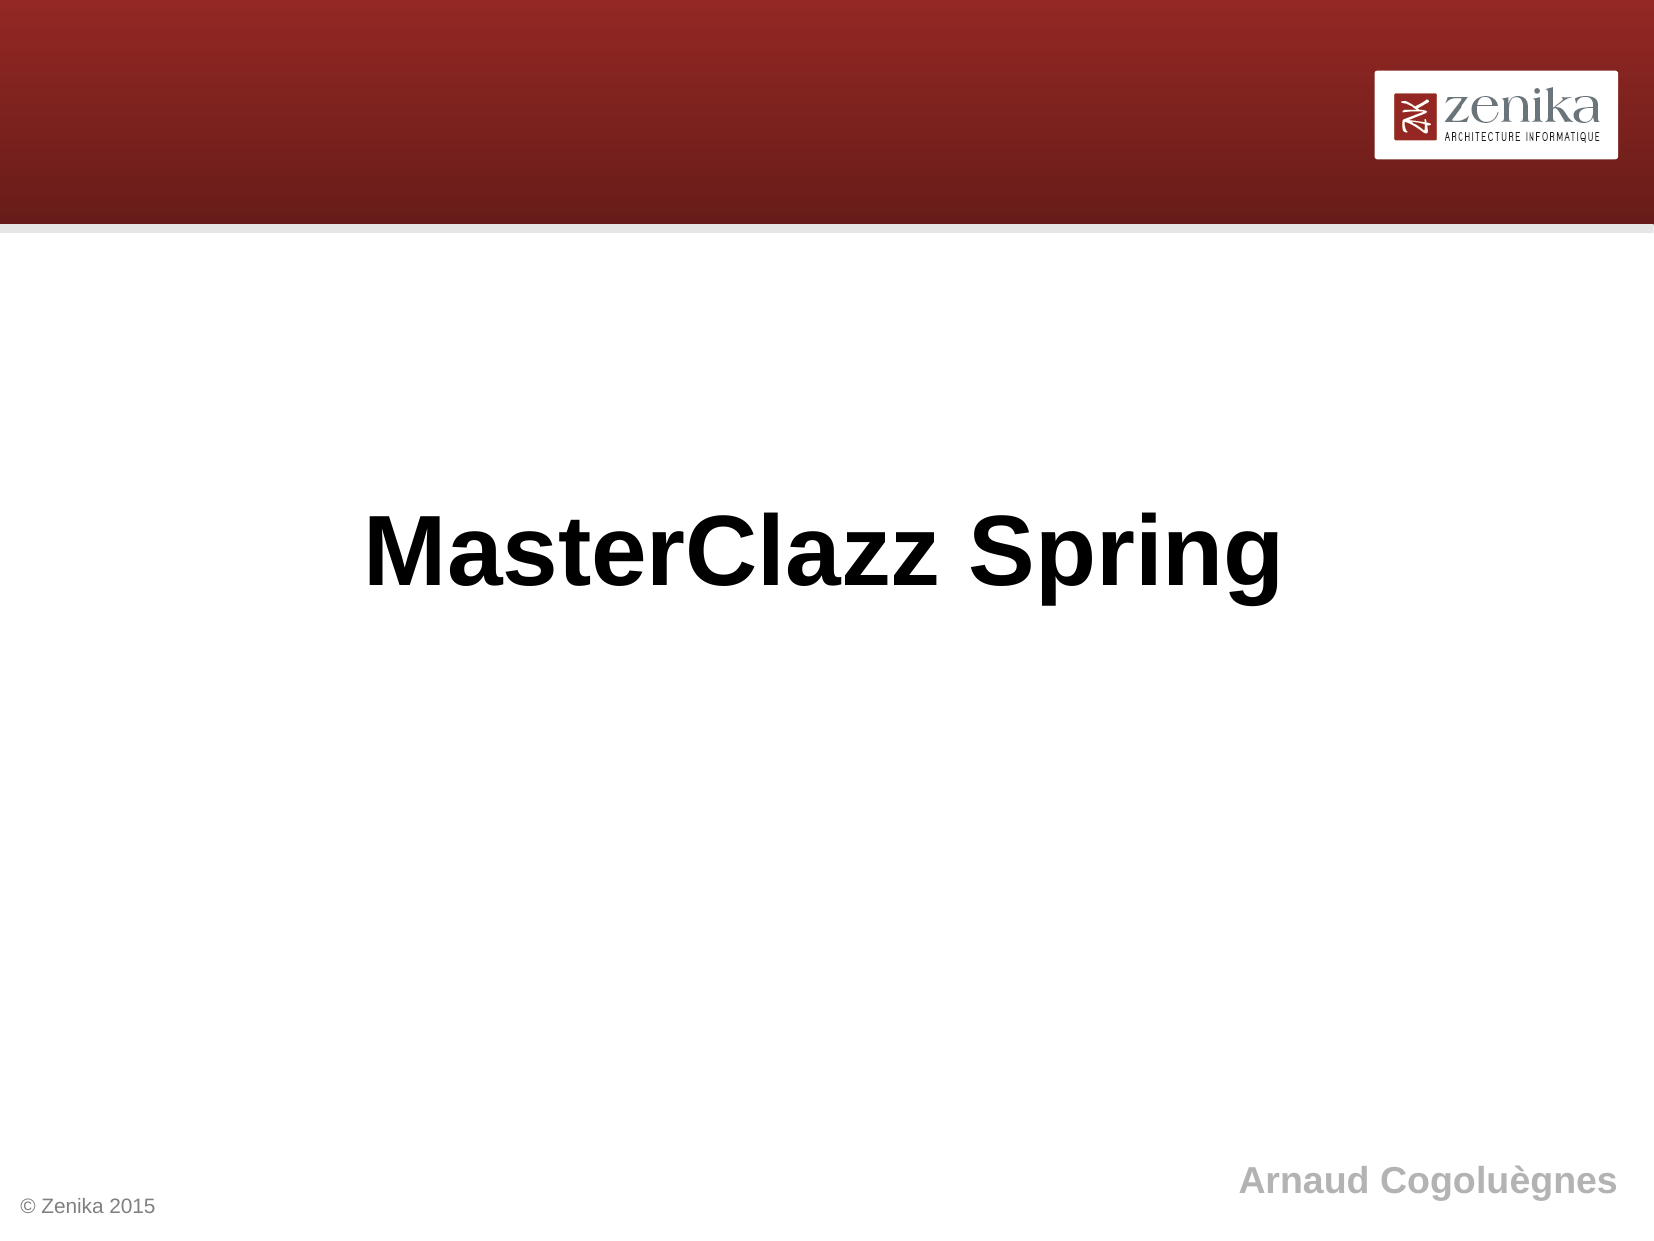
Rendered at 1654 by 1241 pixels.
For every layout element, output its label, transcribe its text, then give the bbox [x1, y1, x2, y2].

text_box MasterClazz Spring [349, 487, 1330, 615]
picture [1392, 82, 1600, 149]
text_box Arnaud Cogoluègnes [1223, 1152, 1633, 1210]
